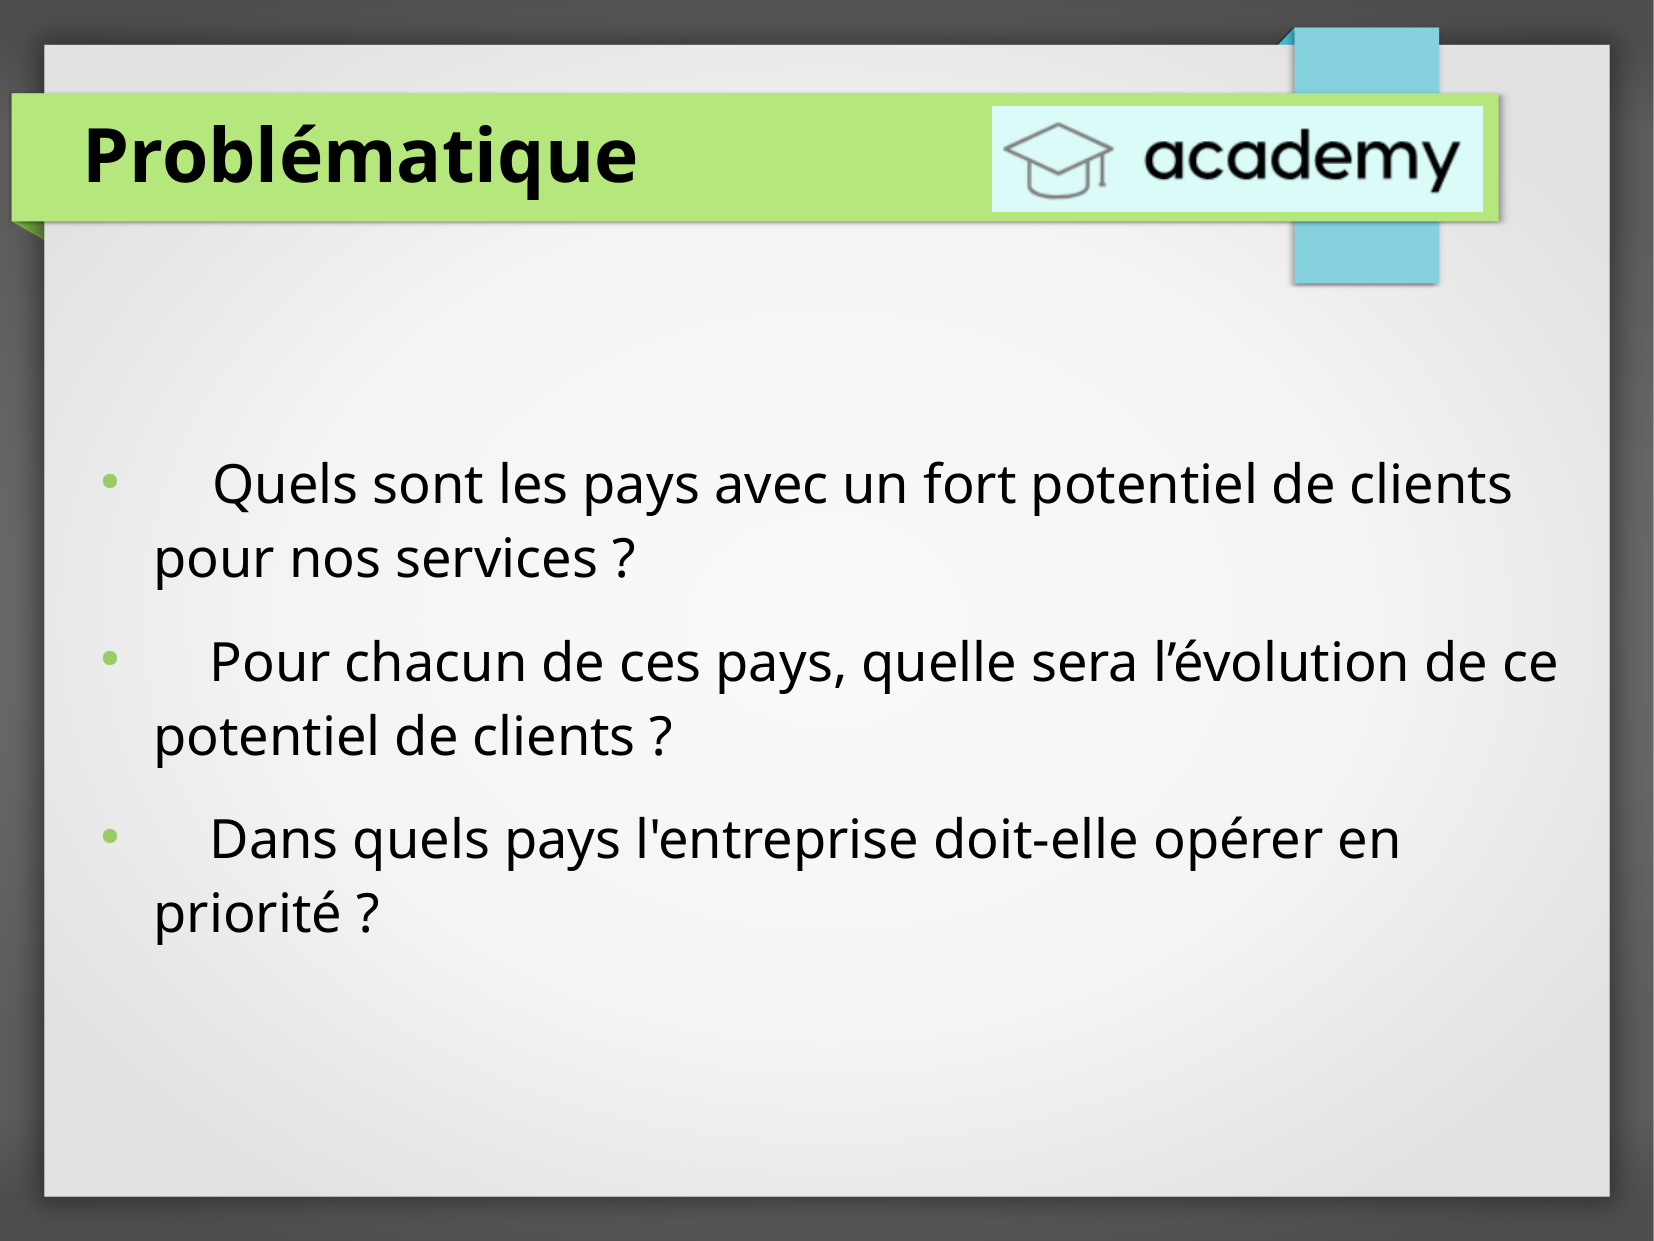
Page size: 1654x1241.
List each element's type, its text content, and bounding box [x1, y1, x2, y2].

title Problématique [82, 94, 1264, 213]
list Quels sont les pays avec un fort potentiel de clients pour nos services ? Pour chacun de ces pays, quelle sera l’évolution de ce potentiel de clients ? Dans quels pays l'entreprise doit-elle opérer en priorité ? [82, 355, 1571, 1075]
picture [0, 0, 1654, 1241]
